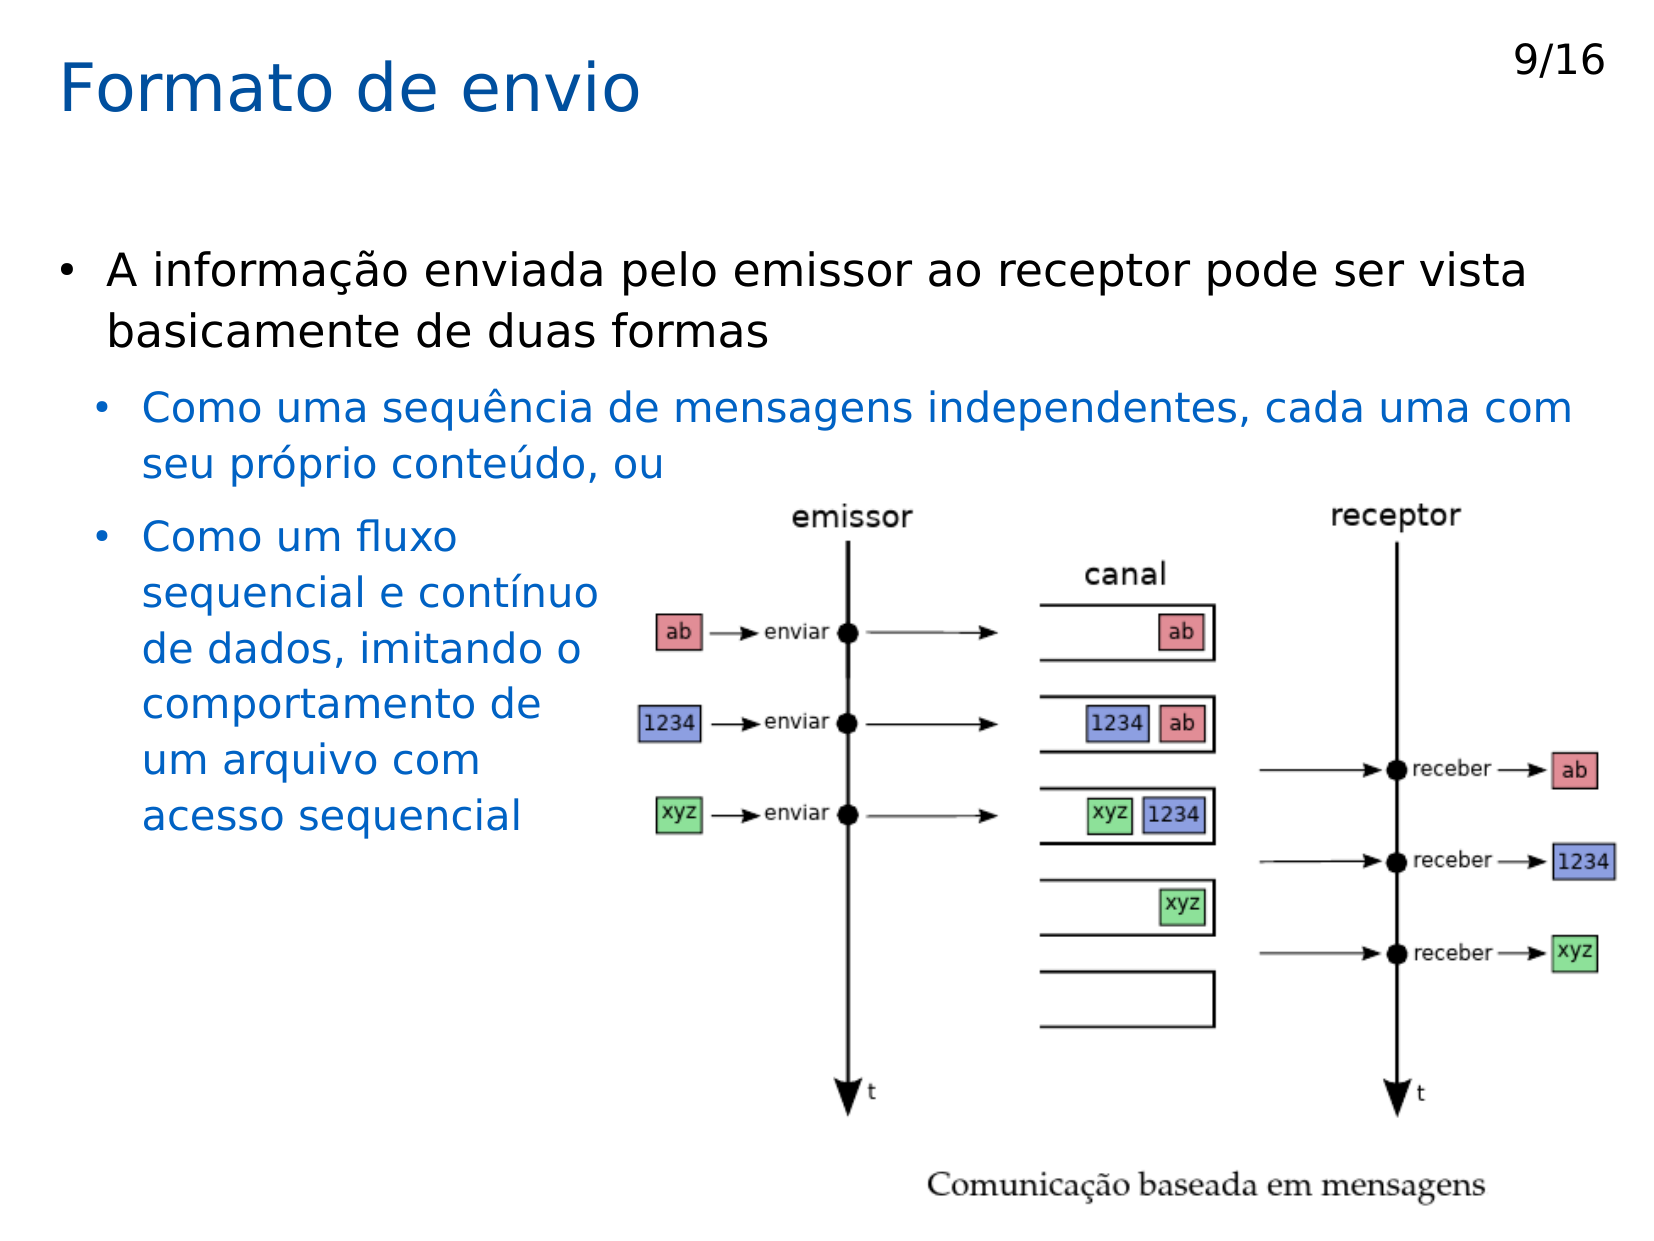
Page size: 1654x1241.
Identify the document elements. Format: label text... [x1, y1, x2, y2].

title Formato de envio [59, 29, 1459, 148]
picture [629, 487, 1624, 1211]
list A informação enviada pelo emissor ao receptor pode ser vista basicamente de duas formas Como uma sequência de mensagens independentes, cada uma com seu próprio conteúdo, ou Como um fluxo sequencial e contínuo de dados, imitando o comportamento de um arquivo com acesso sequencial [59, 236, 1595, 1211]
